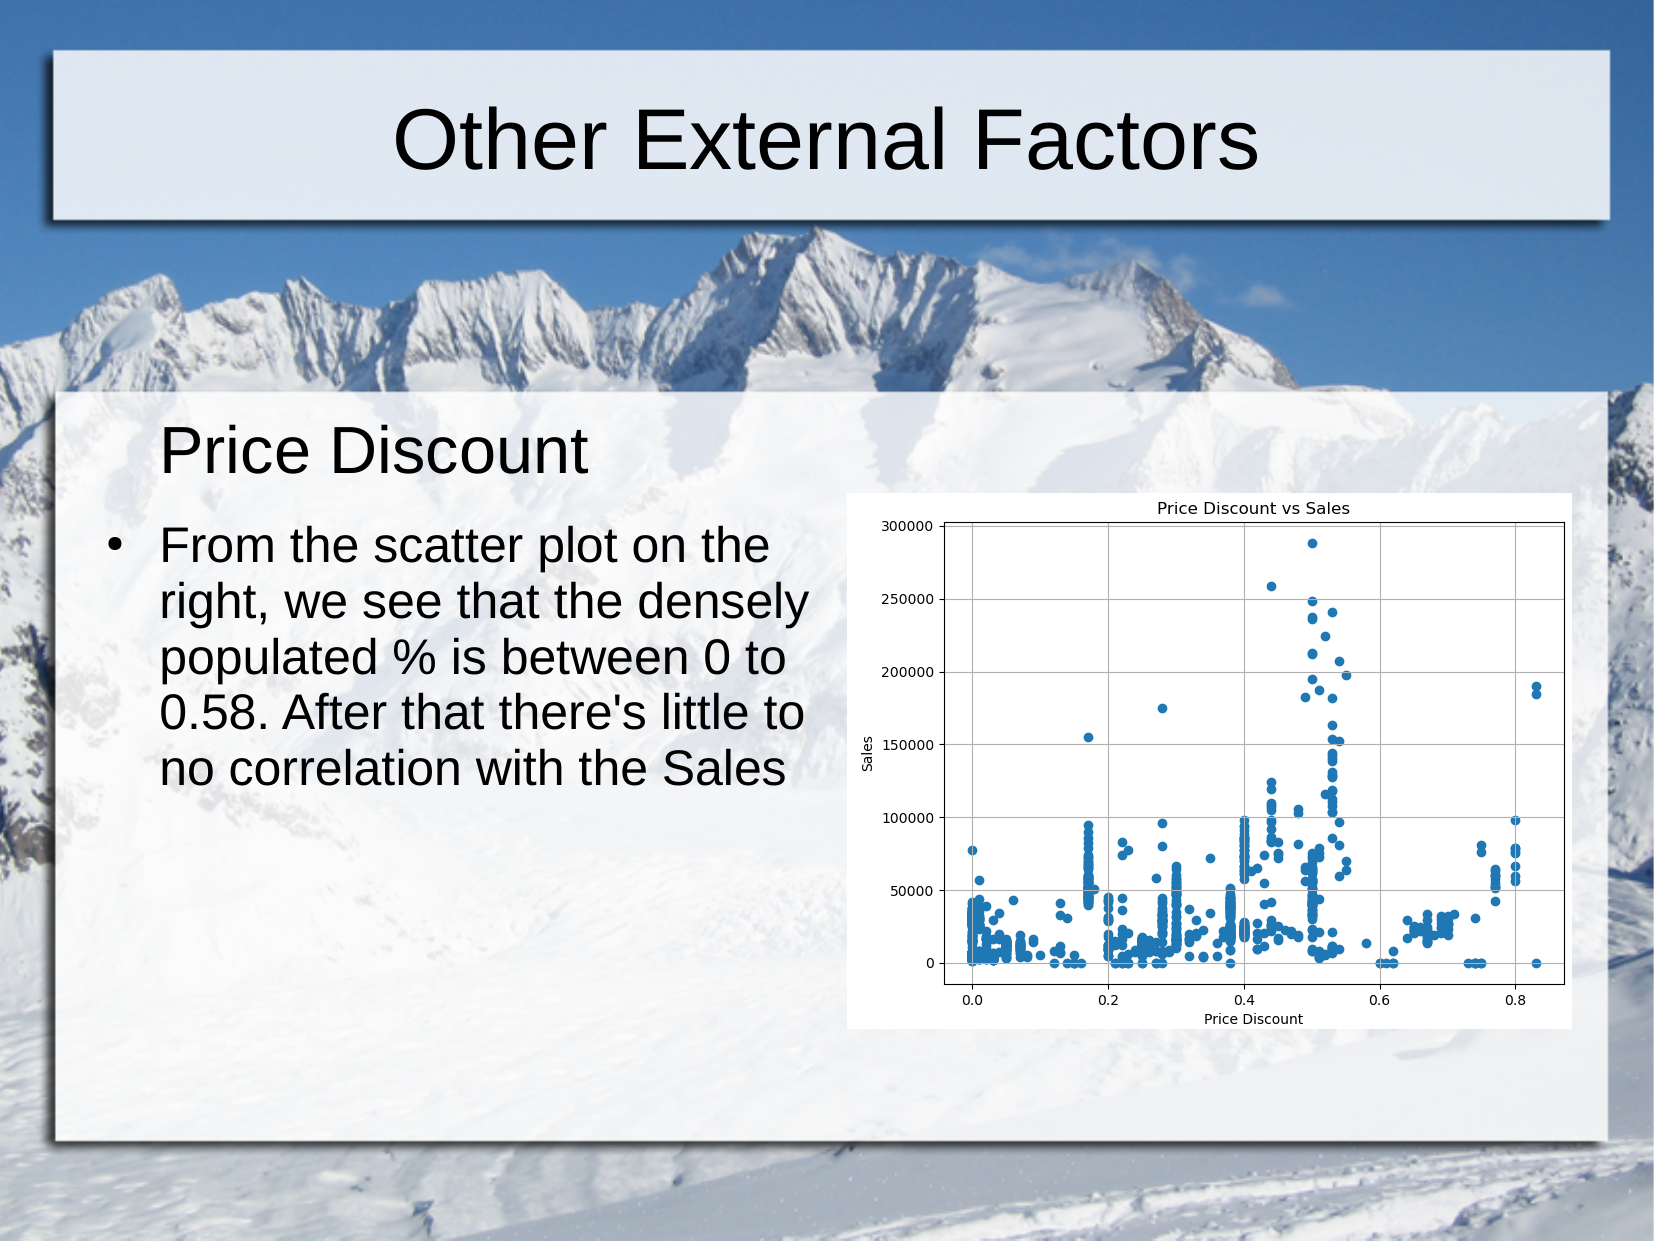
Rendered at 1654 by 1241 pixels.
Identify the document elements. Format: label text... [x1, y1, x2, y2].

list Price Discount From the scatter plot on the right, we see that the densely populated % is between 0 to 0.58. After that there's little to no correlation with the Sales [88, 413, 812, 1109]
picture [0, 0, 1654, 1241]
title Other External Factors [59, 61, 1595, 219]
